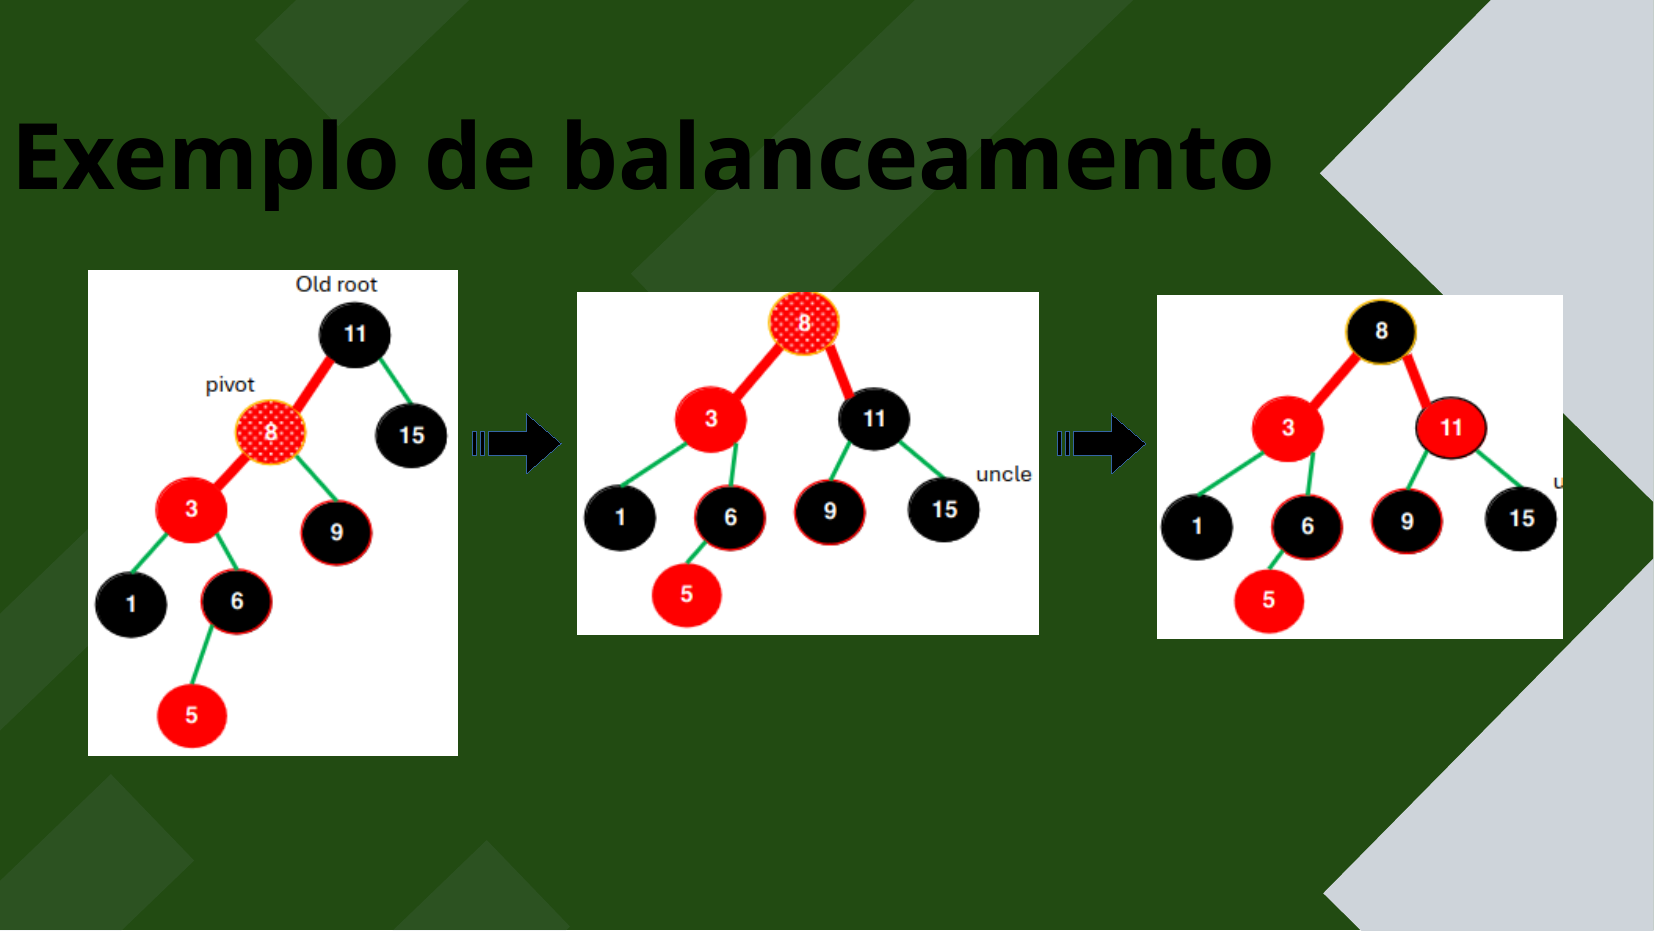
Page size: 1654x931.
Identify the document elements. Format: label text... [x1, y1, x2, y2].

text_box [1065, 431, 1070, 456]
picture [1157, 295, 1563, 639]
picture [88, 270, 458, 756]
text_box [480, 431, 485, 456]
text_box [1073, 413, 1146, 474]
text_box [488, 413, 562, 474]
picture [577, 292, 1039, 635]
title Exemplo de balanceamento [0, 76, 1388, 233]
text_box [472, 431, 477, 456]
text_box [1057, 431, 1062, 456]
